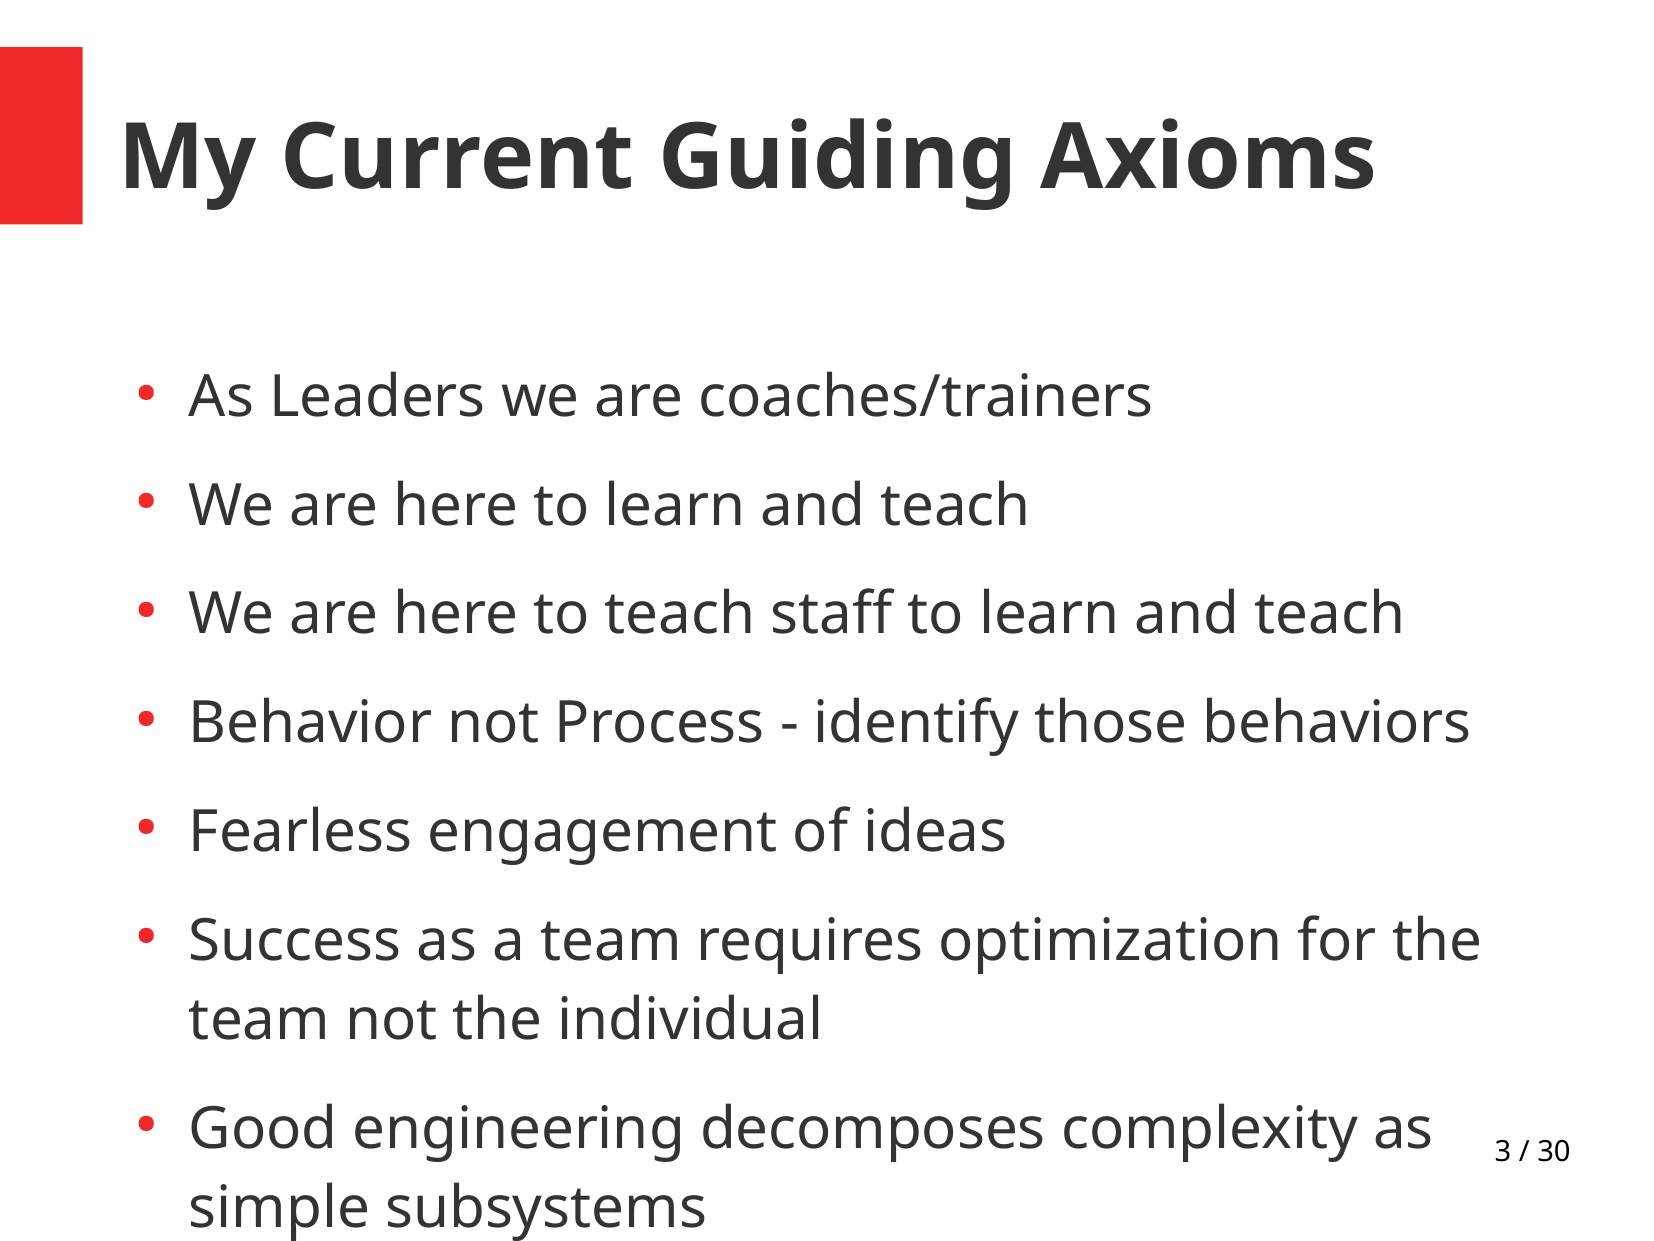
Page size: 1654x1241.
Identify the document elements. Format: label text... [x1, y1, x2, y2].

list As Leaders we are coaches/trainers We are here to learn and teach We are here to teach staff to learn and teach Behavior not Process - identify those behaviors Fearless engagement of ideas Success as a team requires optimization for the team not the individual Good engineering decomposes complexity as simple subsystems [118, 354, 1576, 1074]
title My Current Guiding Axioms [118, 49, 1571, 257]
